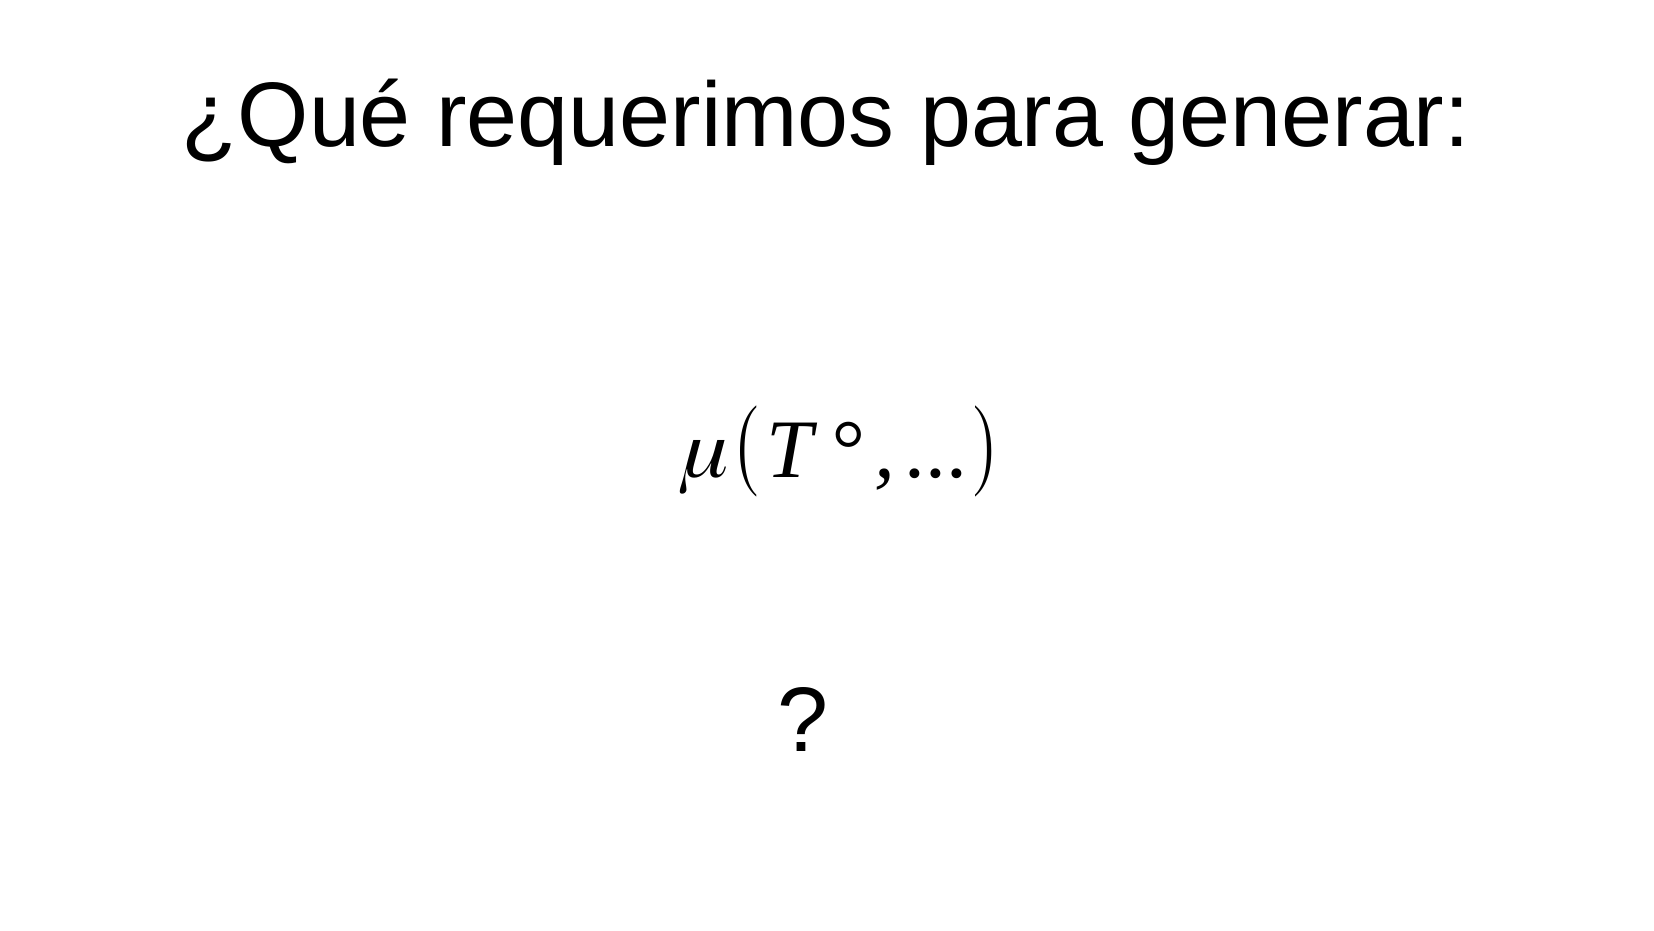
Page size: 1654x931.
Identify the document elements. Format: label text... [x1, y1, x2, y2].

title ? [59, 641, 1548, 798]
title ¿Qué requerimos para generar: [82, 37, 1571, 193]
chart [671, 402, 1004, 502]
